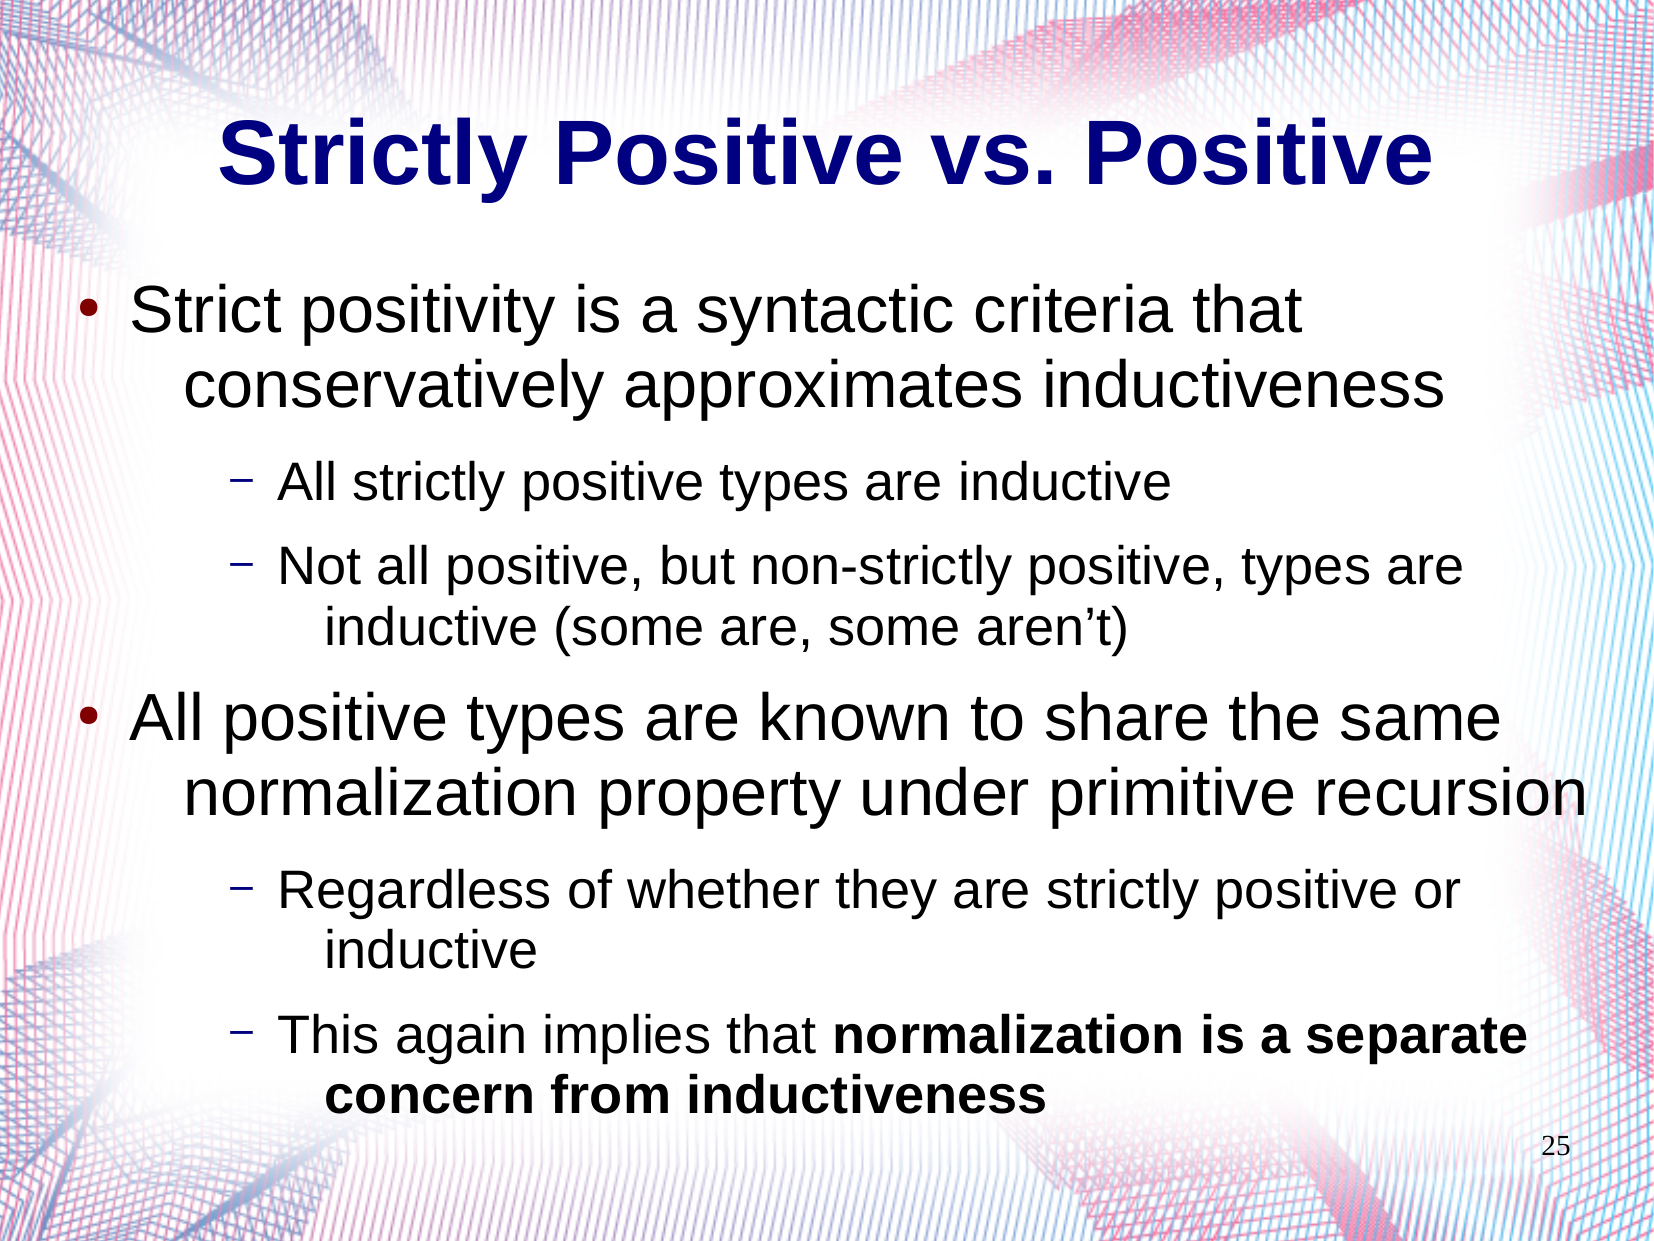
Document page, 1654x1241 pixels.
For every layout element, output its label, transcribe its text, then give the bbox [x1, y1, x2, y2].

list Strict positivity is a syntactic criteria that conservatively approximates inductiveness All strictly positive types are inductive Not all positive, but non-strictly positive, types are inductive (some are, some aren’t) All positive types are known to share the same normalization property under primitive recursion Regardless of whether they are strictly positive or inductive This again implies that normalization is a separate concern from inductiveness [41, 272, 1601, 1126]
title Strictly Positive vs. Positive [82, 49, 1571, 257]
picture [0, 0, 1654, 1241]
